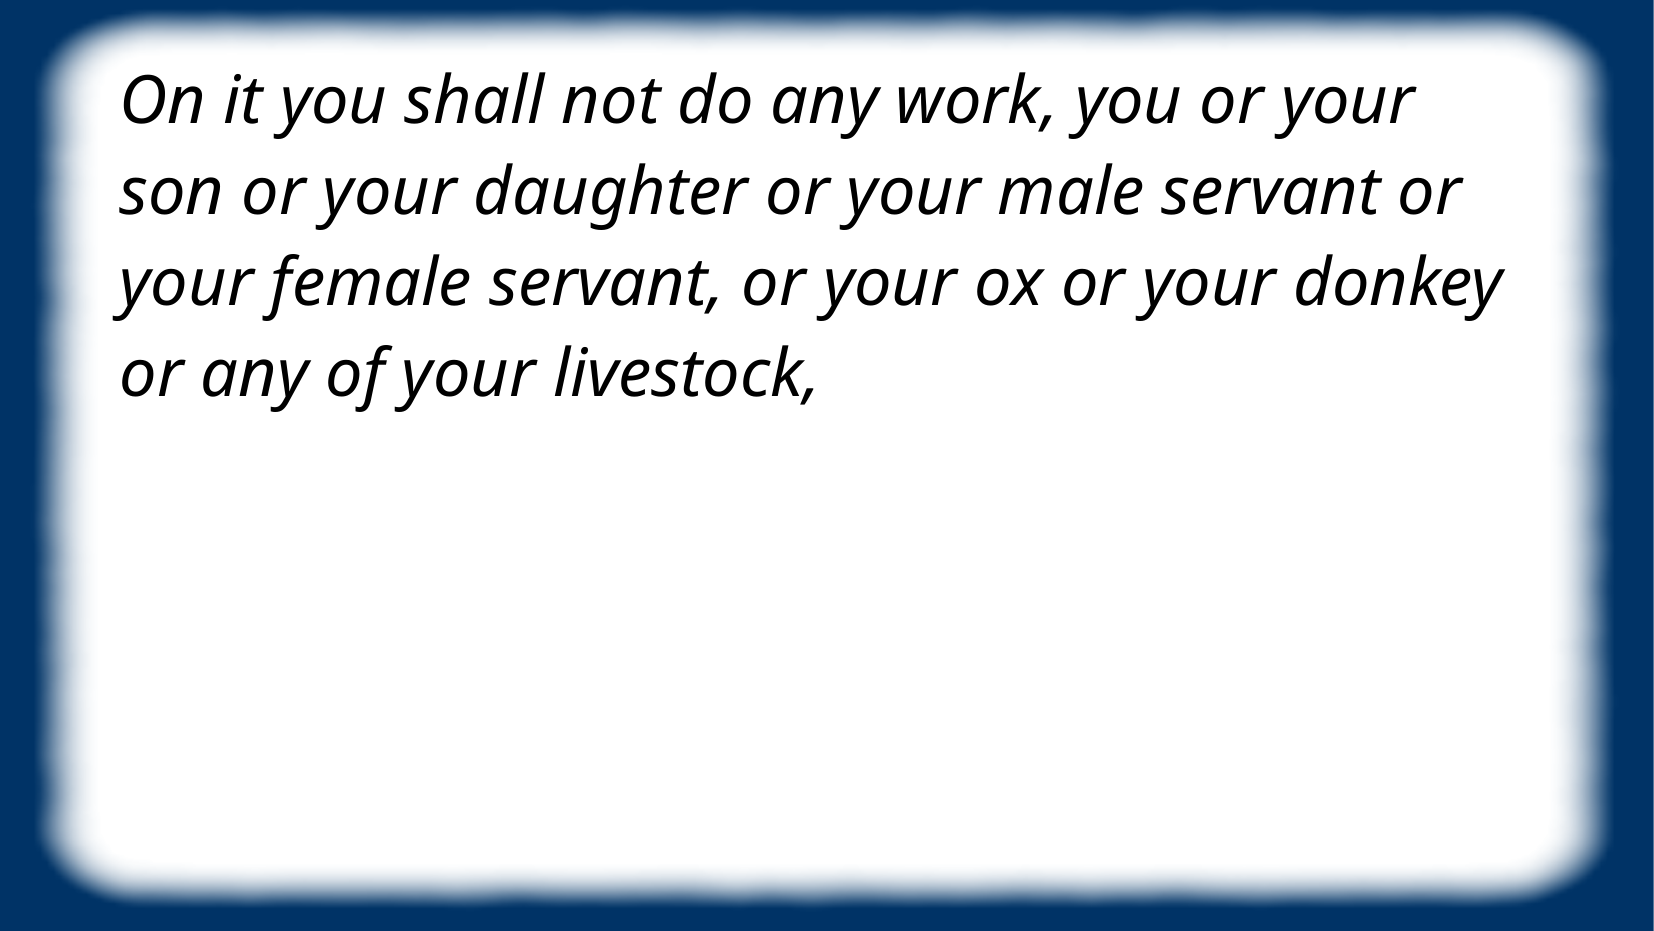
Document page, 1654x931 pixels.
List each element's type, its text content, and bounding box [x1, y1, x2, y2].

picture [0, 0, 1654, 931]
text_box On it you shall not do any work, you or your son or your daughter or your male servant or your female servant, or your ox or your donkey or any of your livestock, [105, 45, 1546, 451]
